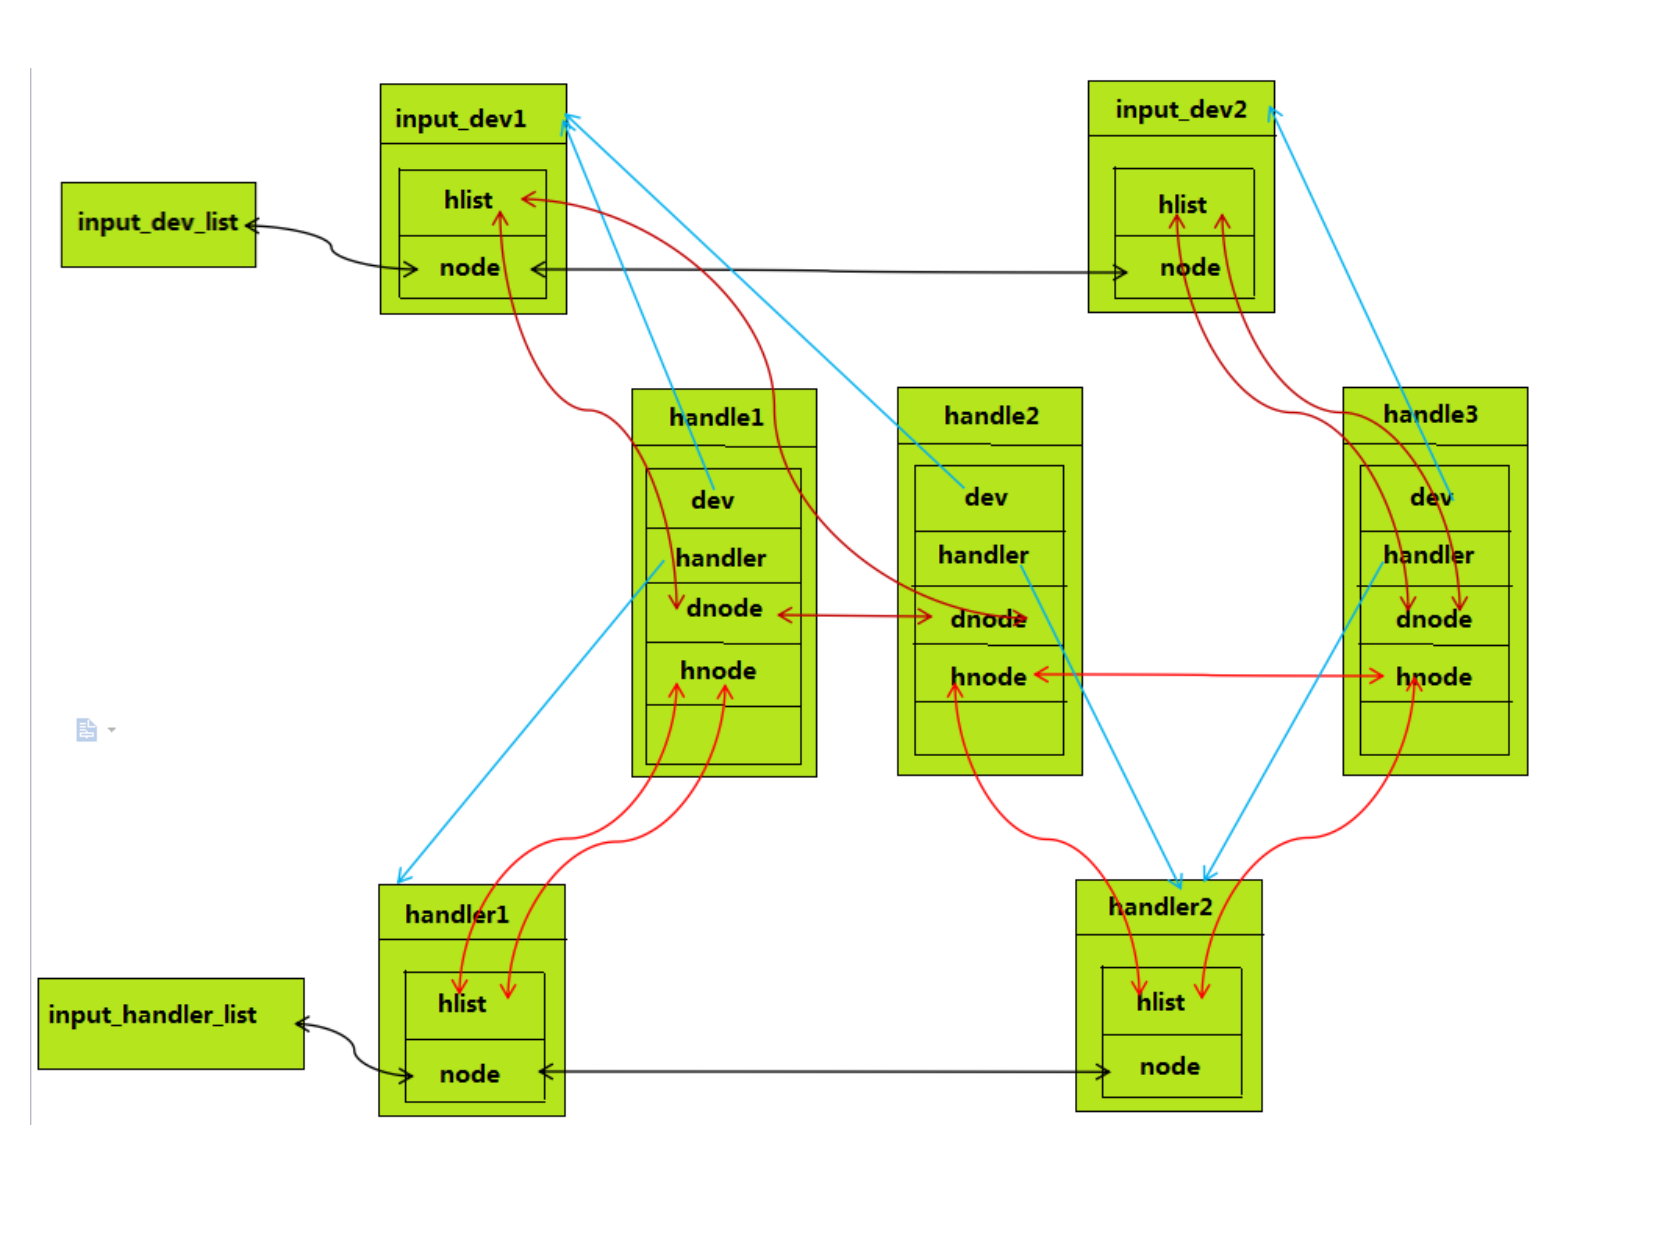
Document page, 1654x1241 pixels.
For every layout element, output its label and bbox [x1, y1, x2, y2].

picture [30, 68, 1546, 1126]
